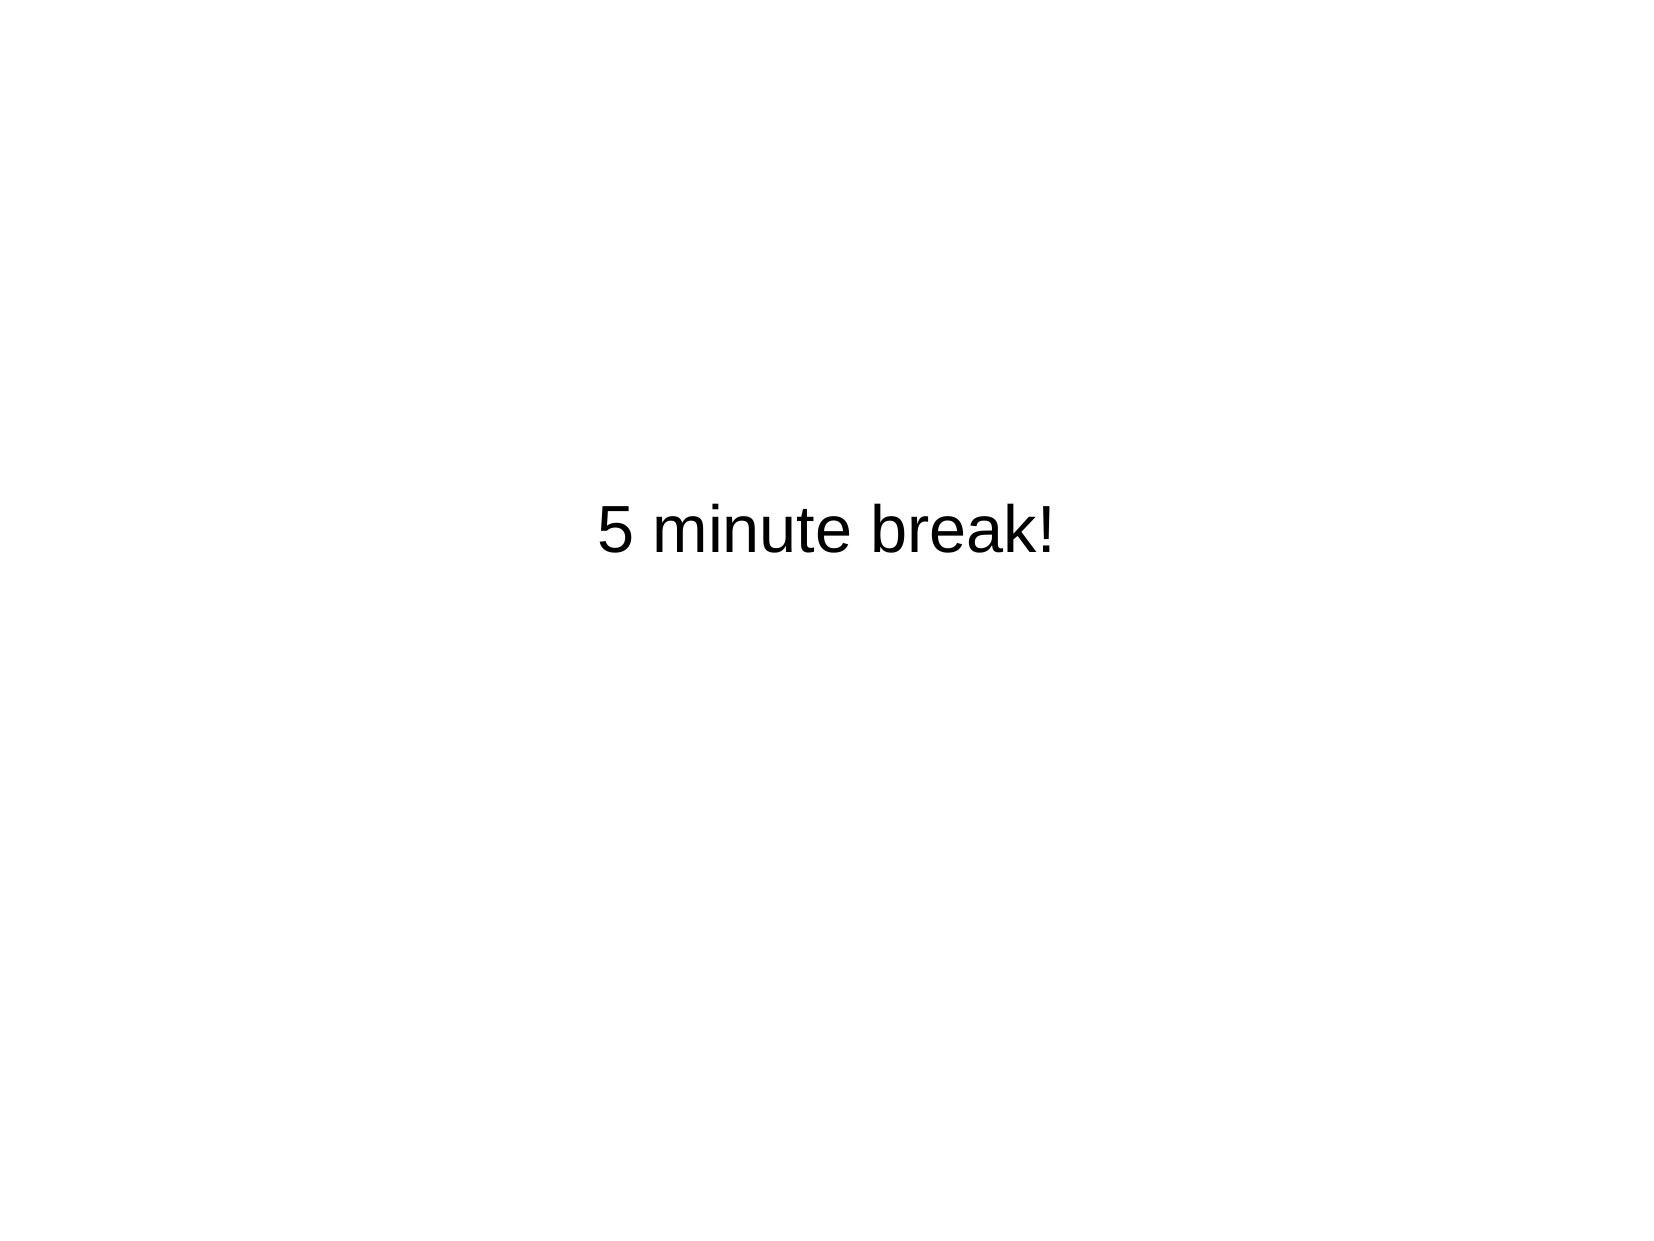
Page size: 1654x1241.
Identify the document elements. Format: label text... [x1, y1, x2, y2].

subtitle 5 minute break! [82, 49, 1571, 1010]
